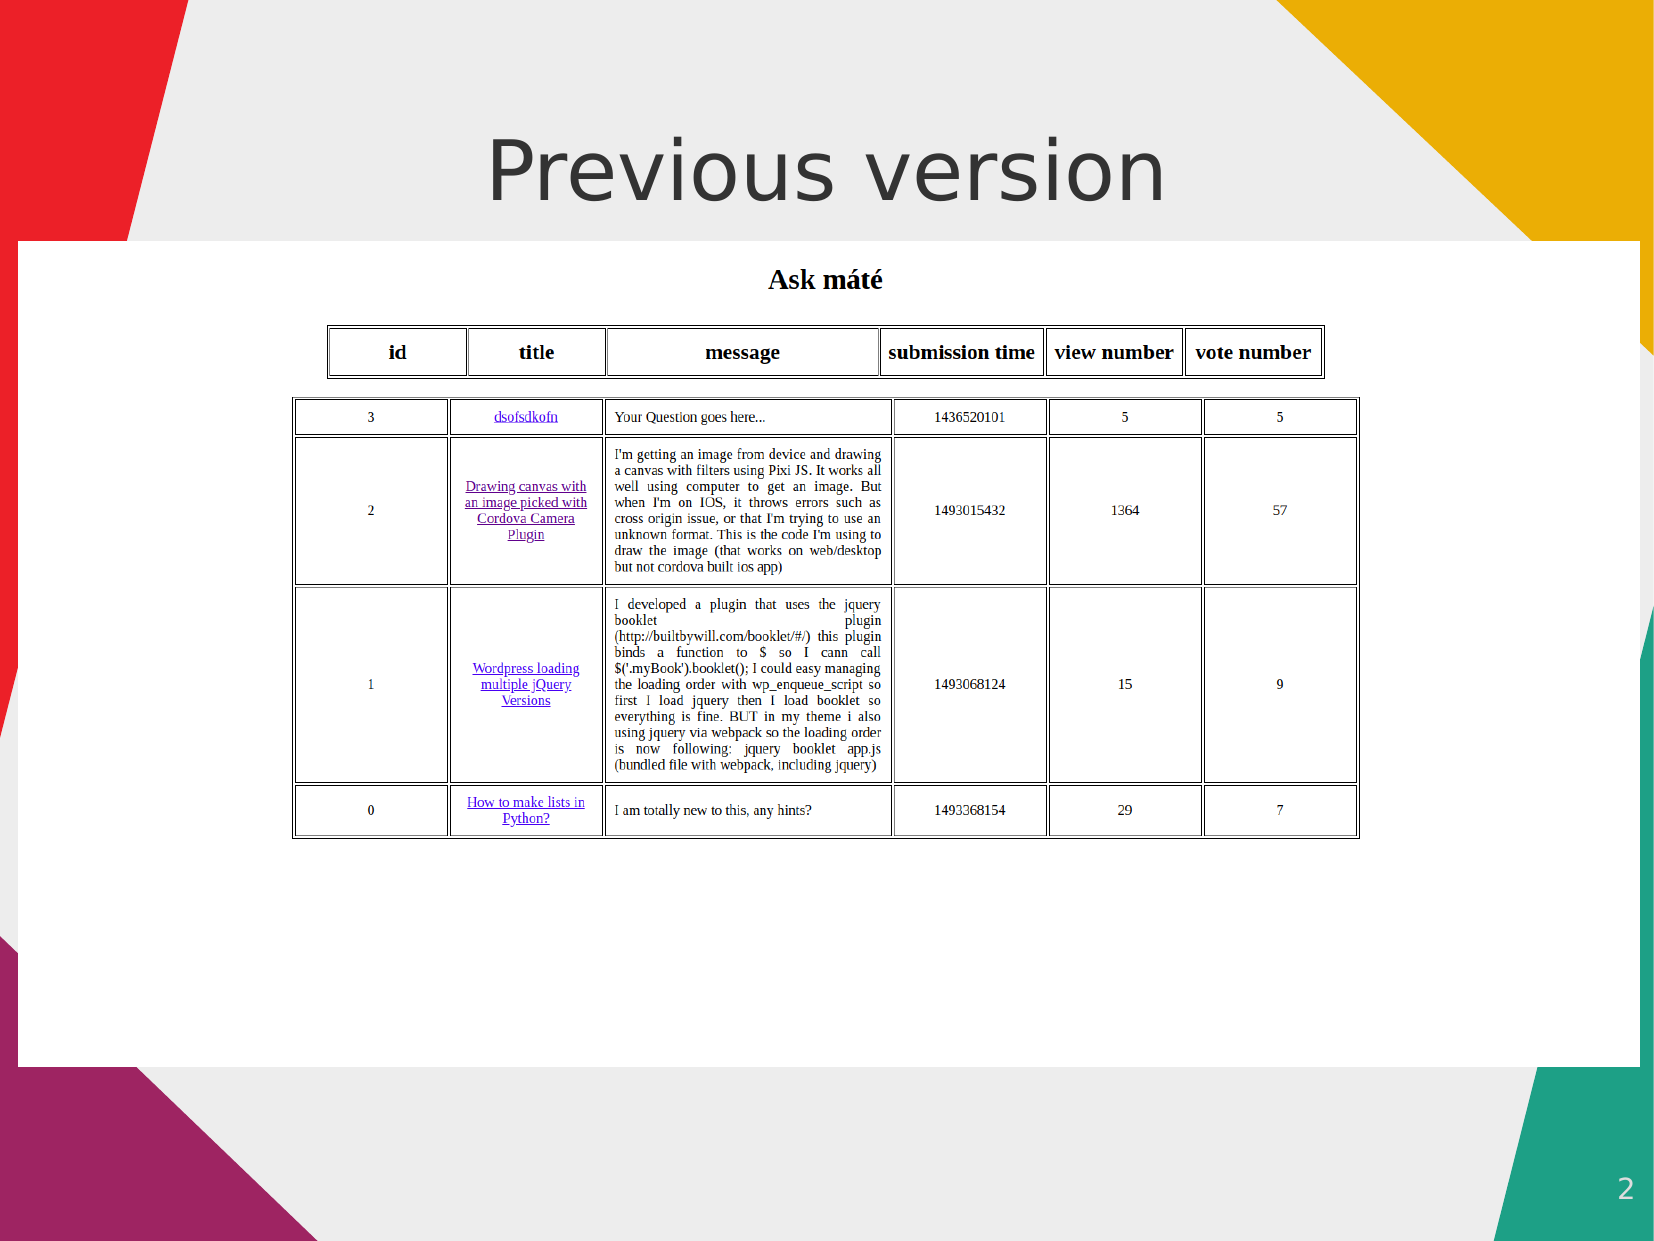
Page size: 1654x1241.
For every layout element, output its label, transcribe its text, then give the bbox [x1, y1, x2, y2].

title Previous version [114, 73, 1539, 241]
picture [18, 241, 1640, 1067]
